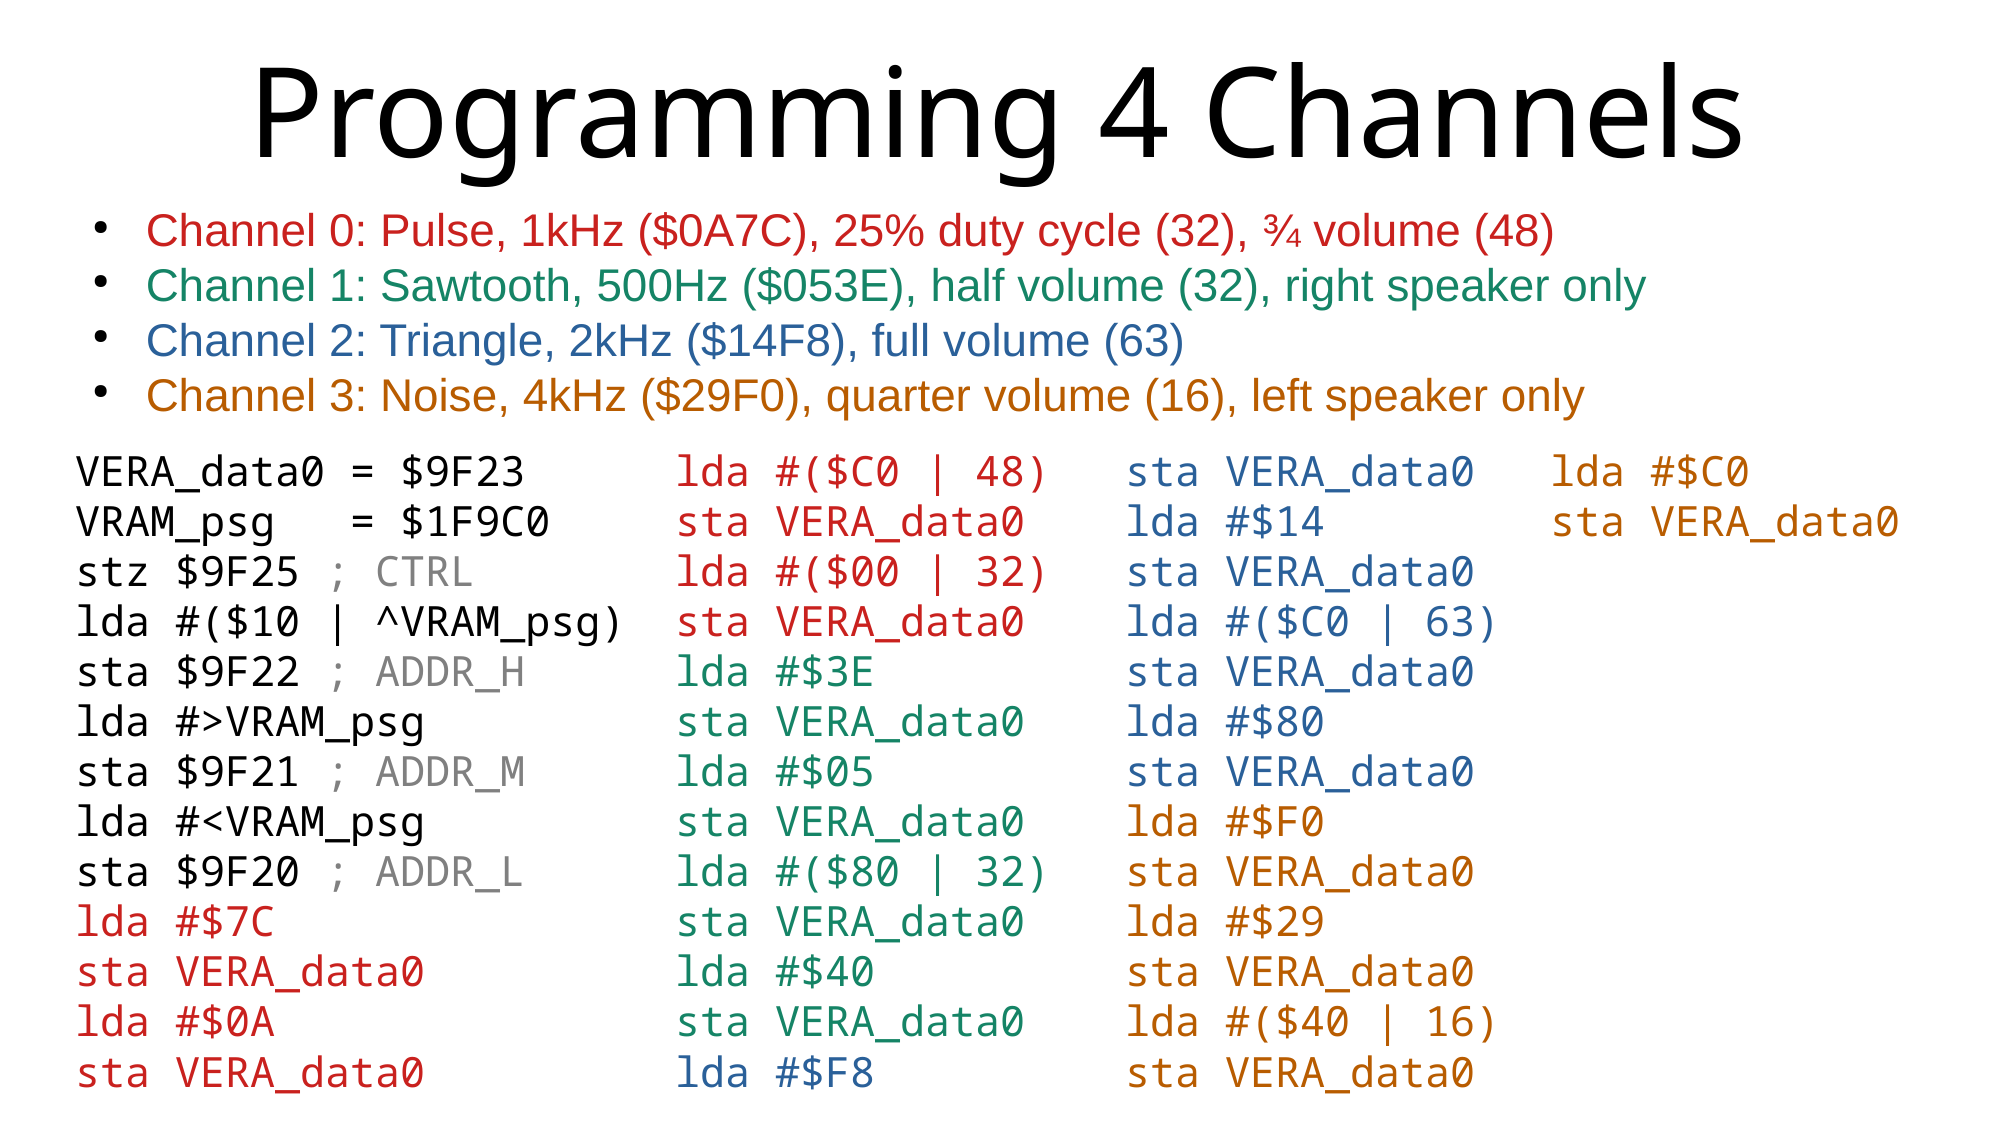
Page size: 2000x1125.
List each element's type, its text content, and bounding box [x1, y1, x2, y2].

list Channel 0: Pulse, 1kHz ($0A7C), 25% duty cycle (32), ¾ volume (48) Channel 1: Sawtooth, 500Hz ($053E), half volume (32), right speaker only Channel 2: Triangle, 2kHz ($14F8), full volume (63) Channel 3: Noise, 4kHz ($29F0), quarter volume (16), left speaker only VERA_data0 = $9F23 lda #($C0 | 48) sta VERA_data0 lda #$C0 VRAM_psg = $1F9C0 sta VERA_data0 lda #$14 sta VERA_data0 stz $9F25 ; CTRL lda #($00 | 32) sta VERA_data0 lda #($10 | ^VRAM_psg) sta VERA_data0 lda #($C0 | 63) sta $9F22 ; ADDR_H lda #$3E sta VERA_data0 lda #>VRAM_psg sta VERA_data0 lda #$80 sta $9F21 ; ADDR_M lda #$05 sta VERA_data0 lda #<VRAM_psg sta VERA_data0 lda #$F0 sta $9F20 ; ADDR_L lda #($80 | 32) sta VERA_data0 lda #$7C sta VERA_data0 lda #$29 sta VERA_data0 lda #$40 sta VERA_data0 lda #$0A sta VERA_data0 lda #($40 | 16) sta VERA_data0 lda #$F8 sta VERA_data0 [60, 195, 1966, 1105]
title Programming 4 Channels [30, 38, 1966, 195]
